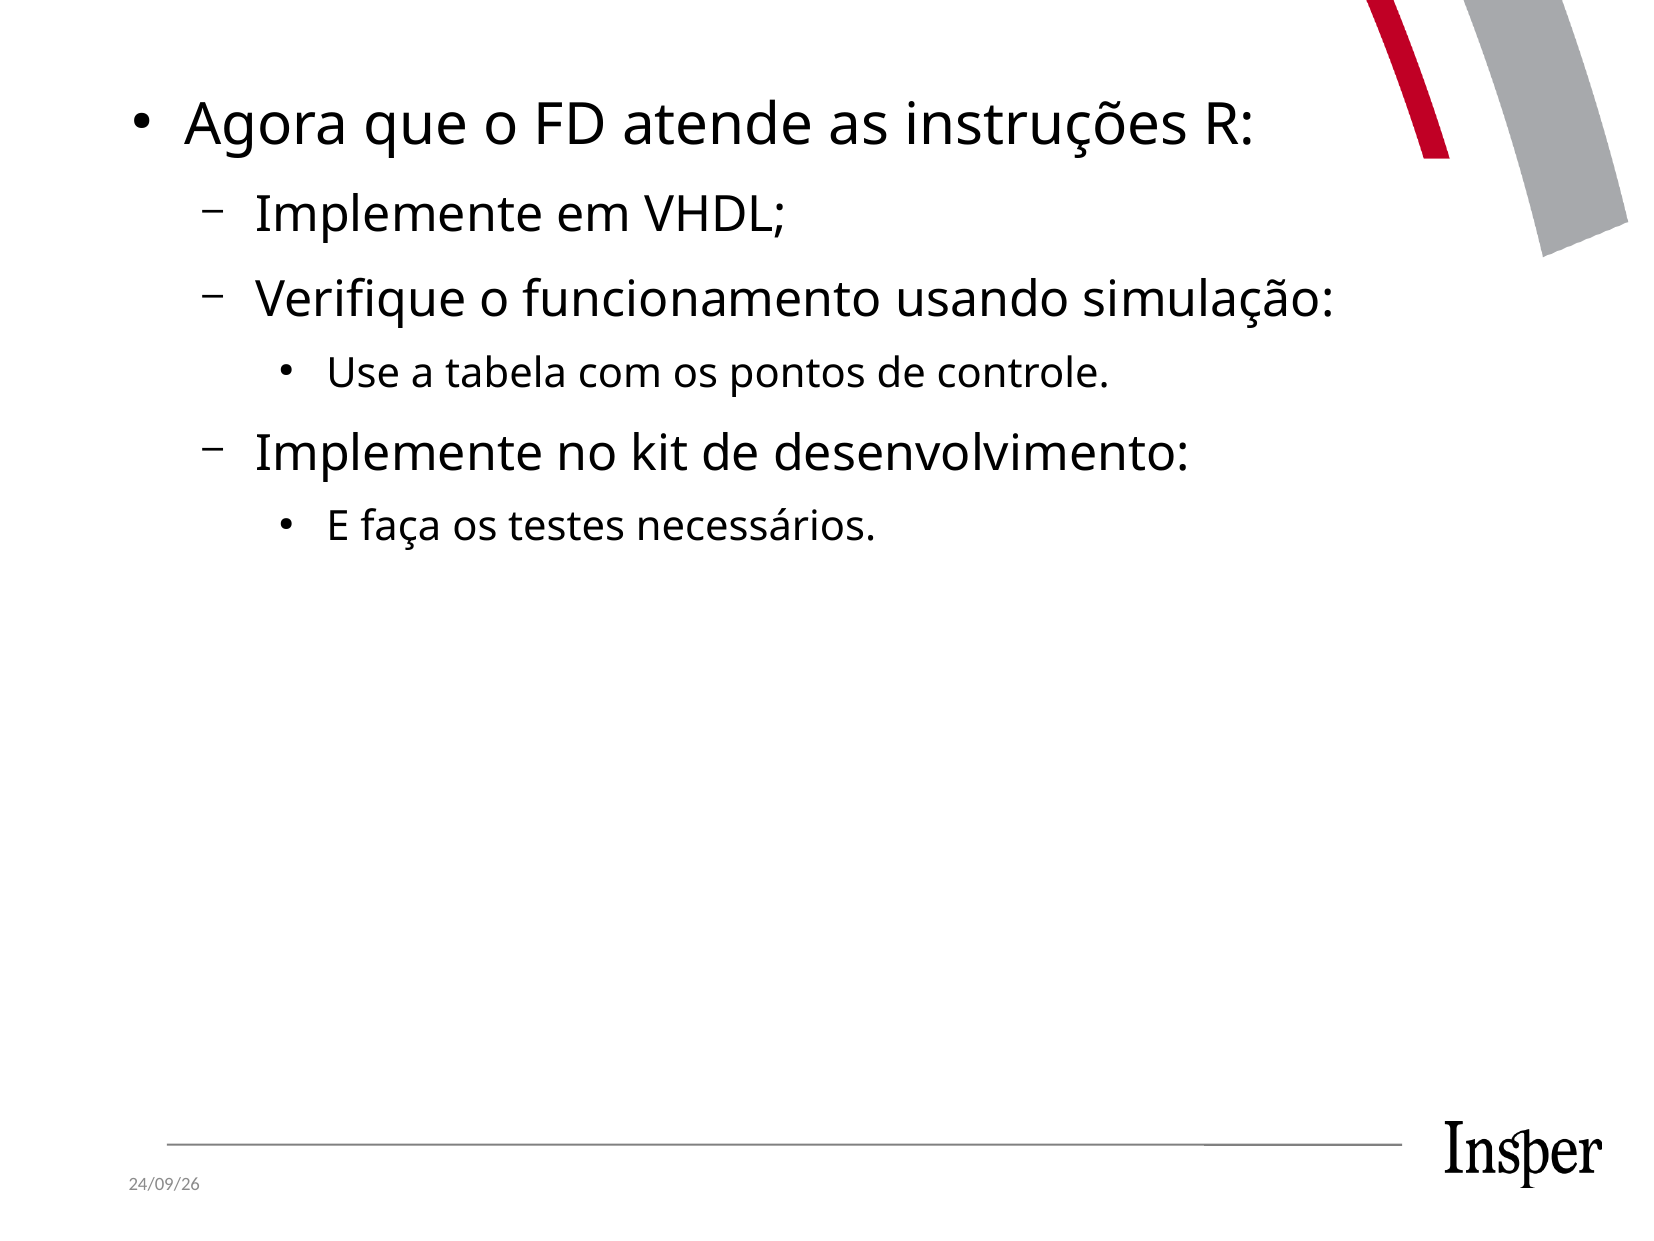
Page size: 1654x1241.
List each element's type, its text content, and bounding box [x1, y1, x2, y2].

list Agora que o FD atende as instruções R: Implemente em VHDL; Verifique o funcionamento usando simulação: Use a tabela com os pontos de controle. Implemente no kit de desenvolvimento: E faça os testes necessários. [113, 94, 1540, 1117]
